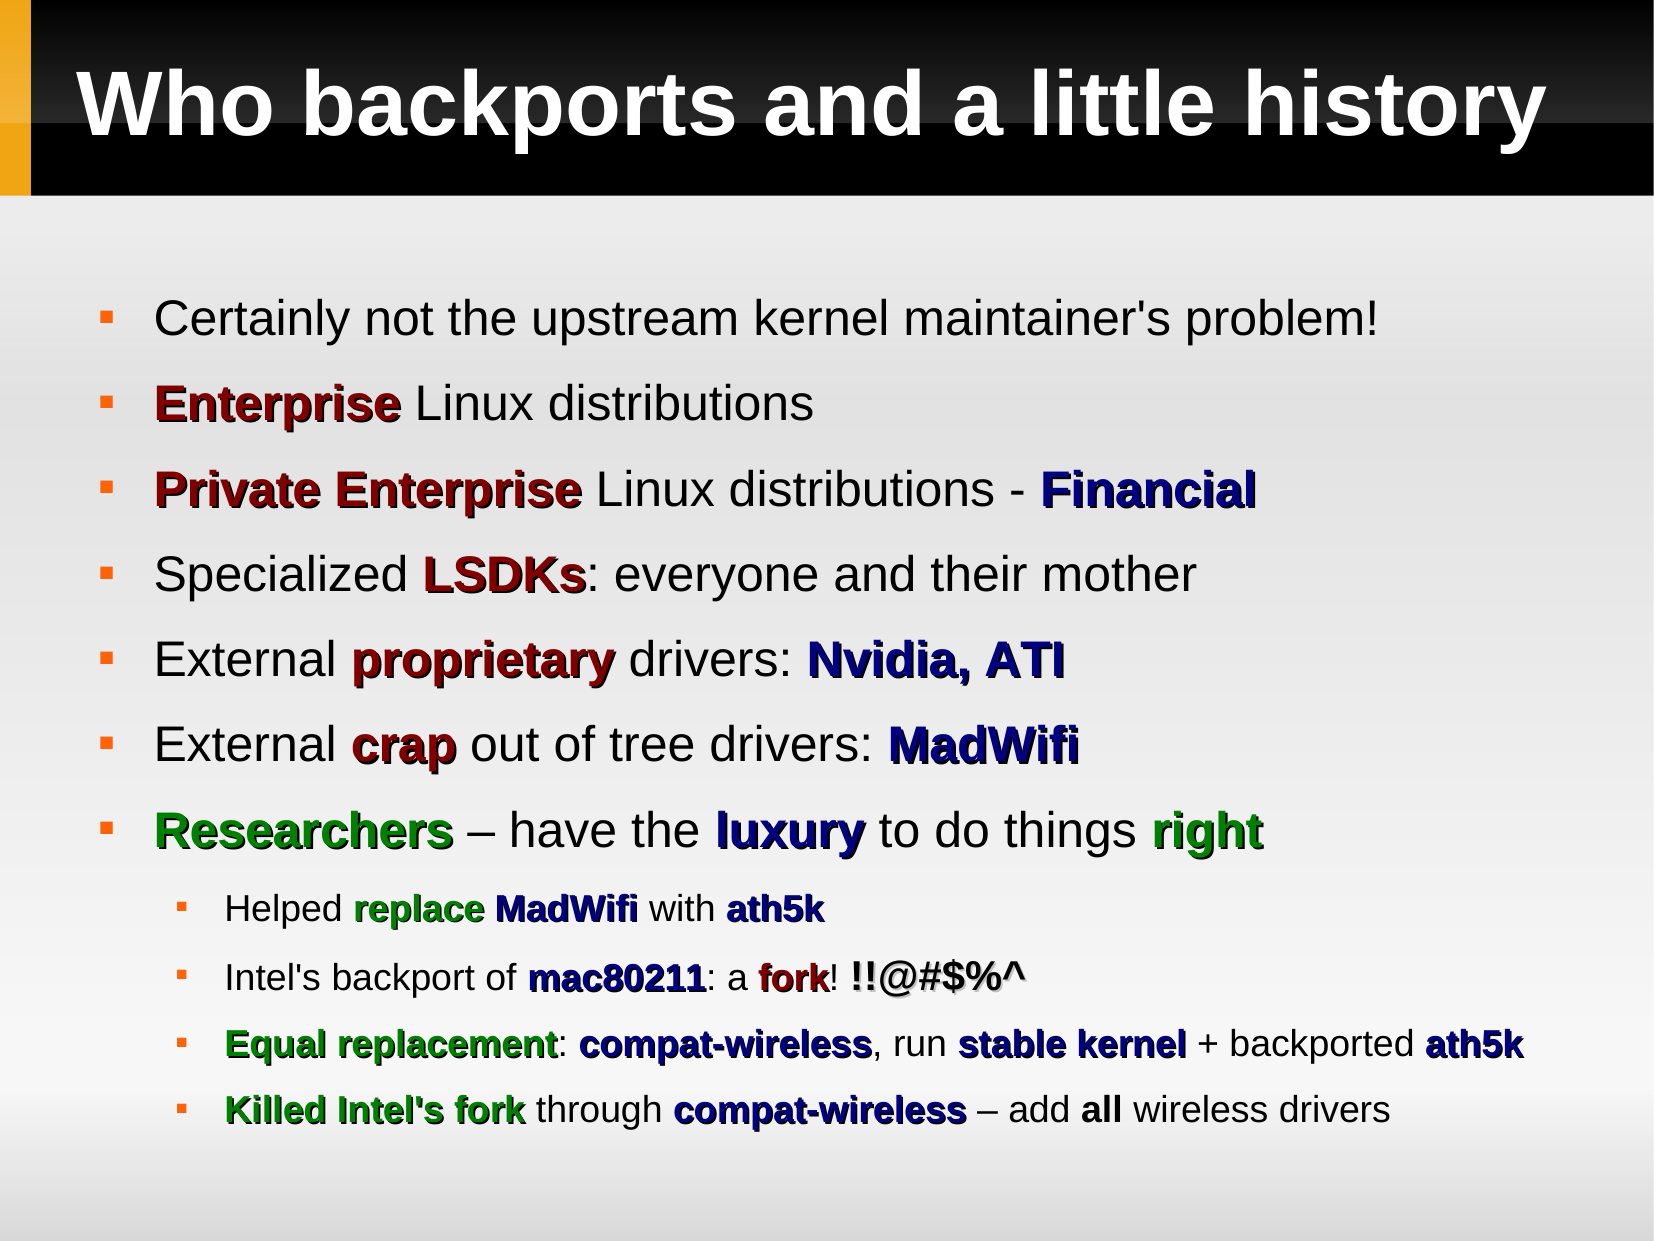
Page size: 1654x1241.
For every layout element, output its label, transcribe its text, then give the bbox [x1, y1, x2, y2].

title Who backports and a little history [76, 0, 1565, 208]
picture [0, 0, 1654, 1241]
list Certainly not the upstream kernel maintainer's problem! Enterprise Linux distributions Private Enterprise Linux distributions - Financial Specialized LSDKs: everyone and their mother External proprietary drivers: Nvidia, ATI External crap out of tree drivers: MadWifi Researchers – have the luxury to do things right Helped replace MadWifi with ath5k Intel's backport of mac80211: a fork! !!@#$%^ Equal replacement: compat-wireless, run stable kernel + backported ath5k Killed Intel's fork through compat-wireless – add all wireless drivers [82, 290, 1571, 1131]
